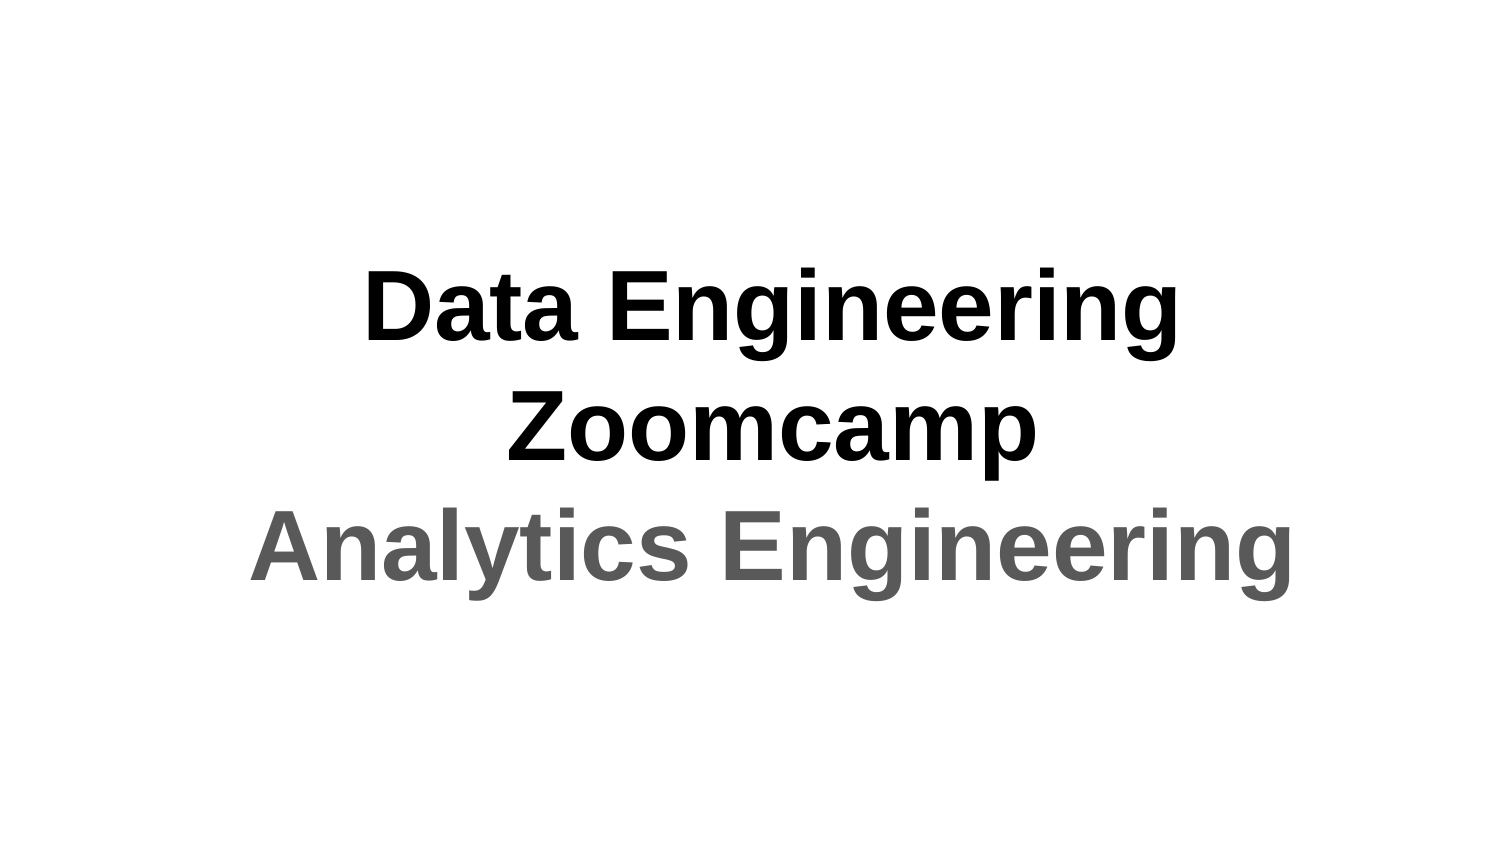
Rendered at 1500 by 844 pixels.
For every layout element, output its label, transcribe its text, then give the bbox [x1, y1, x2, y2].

title Data Engineering Zoomcamp Analytics Engineering [164, 385, 1382, 616]
